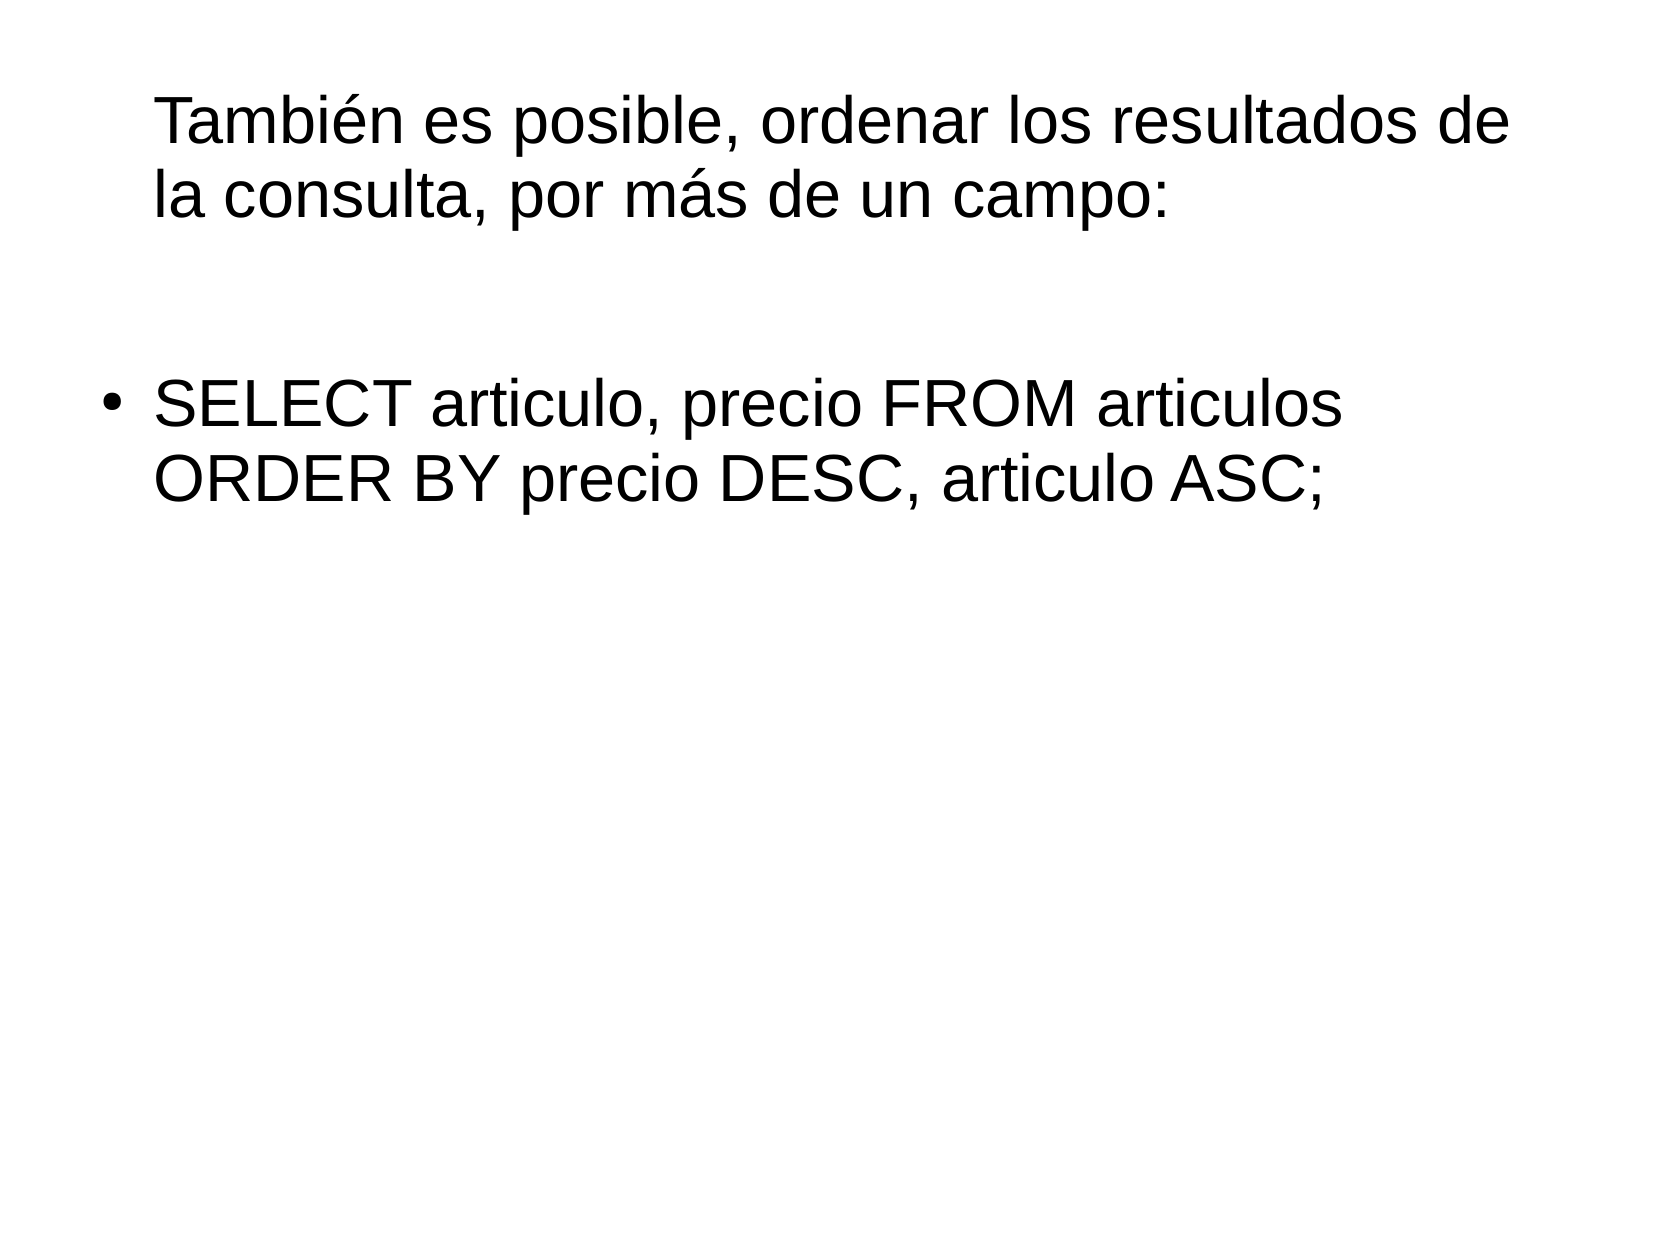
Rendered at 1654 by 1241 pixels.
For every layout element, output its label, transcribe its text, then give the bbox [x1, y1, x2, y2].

list También es posible, ordenar los resultados de la consulta, por más de un campo: SELECT articulo, precio FROM articulos ORDER BY precio DESC, articulo ASC; [82, 82, 1571, 1010]
